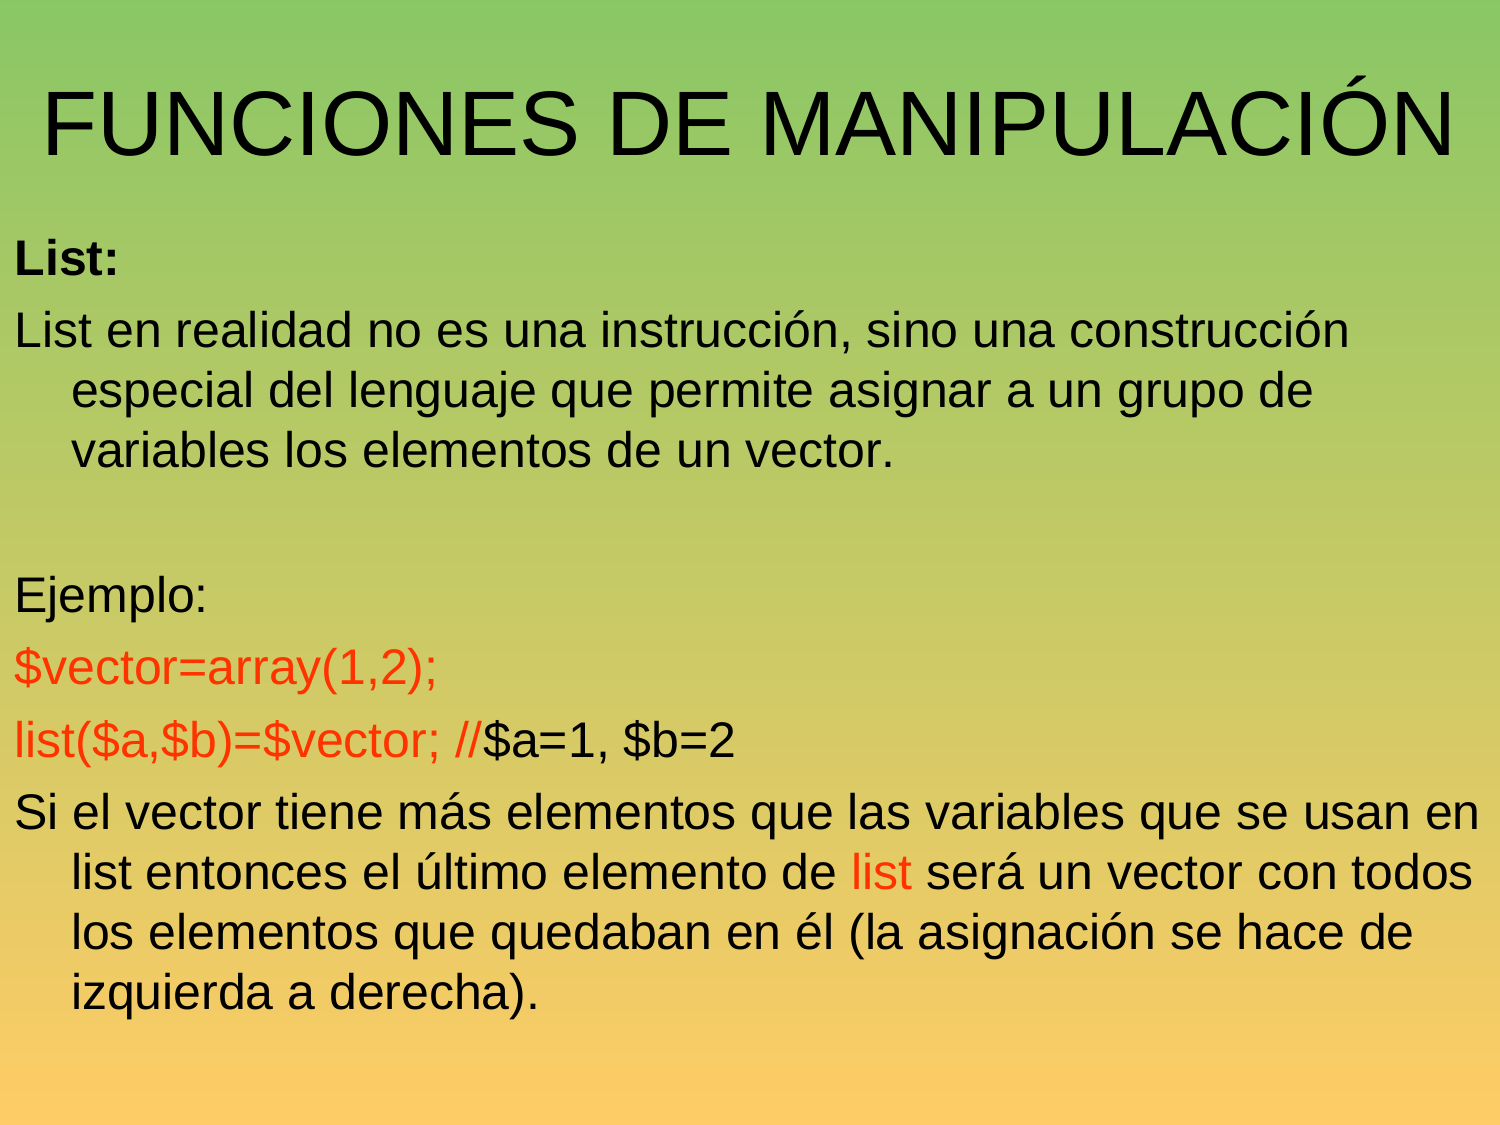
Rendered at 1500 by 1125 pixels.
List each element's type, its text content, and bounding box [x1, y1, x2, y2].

title FUNCIONES DE MANIPULACIÓN [0, 0, 1500, 238]
list List: List en realidad no es una instrucción, sino una construcción especial del lenguaje que permite asignar a un grupo de variables los elementos de un vector. Ejemplo: $vector=array(1,2); list($a,$b)=$vector; //$a=1, $b=2 Si el vector tiene más elementos que las variables que se usan en list entonces el último elemento de list será un vector con todos los elementos que quedaban en él (la asignación se hace de izquierda a derecha). [0, 238, 1500, 1125]
